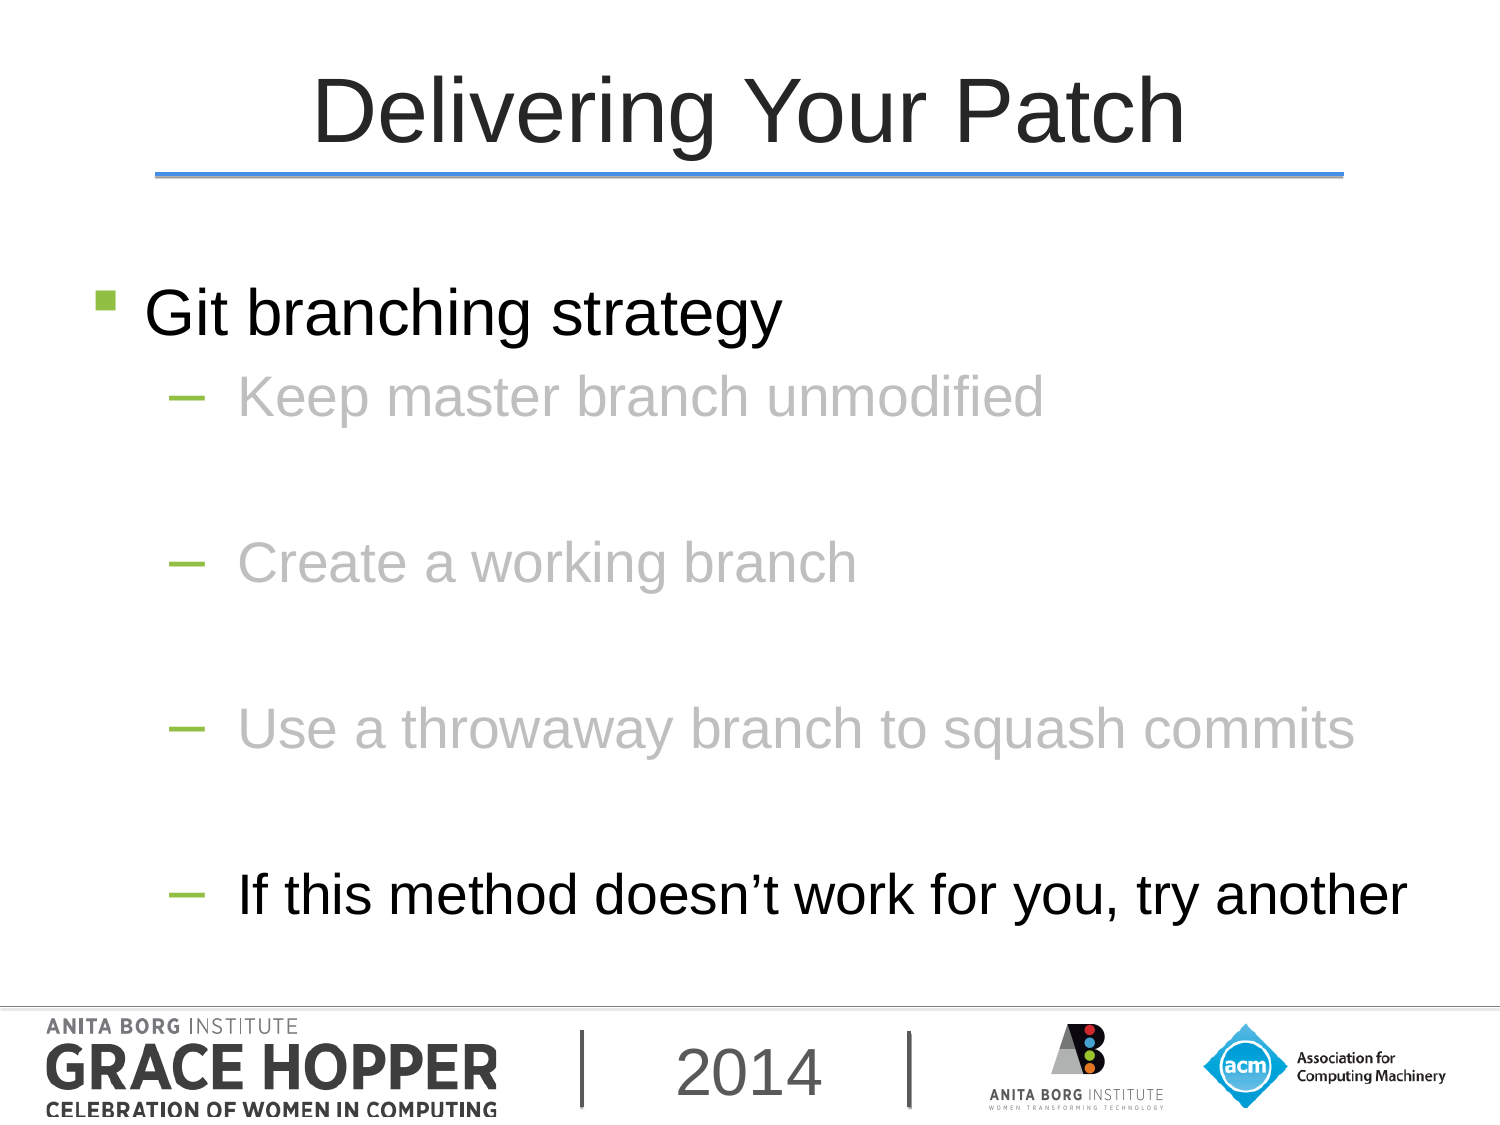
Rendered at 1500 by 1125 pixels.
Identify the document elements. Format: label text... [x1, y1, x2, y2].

title Delivering Your Patch [75, 19, 1425, 191]
list Git branching strategy Keep master branch unmodified Create a working branch Use a throwaway branch to squash commits If this method doesn’t work for you, try another [75, 262, 1425, 1005]
picture [989, 1024, 1163, 1110]
